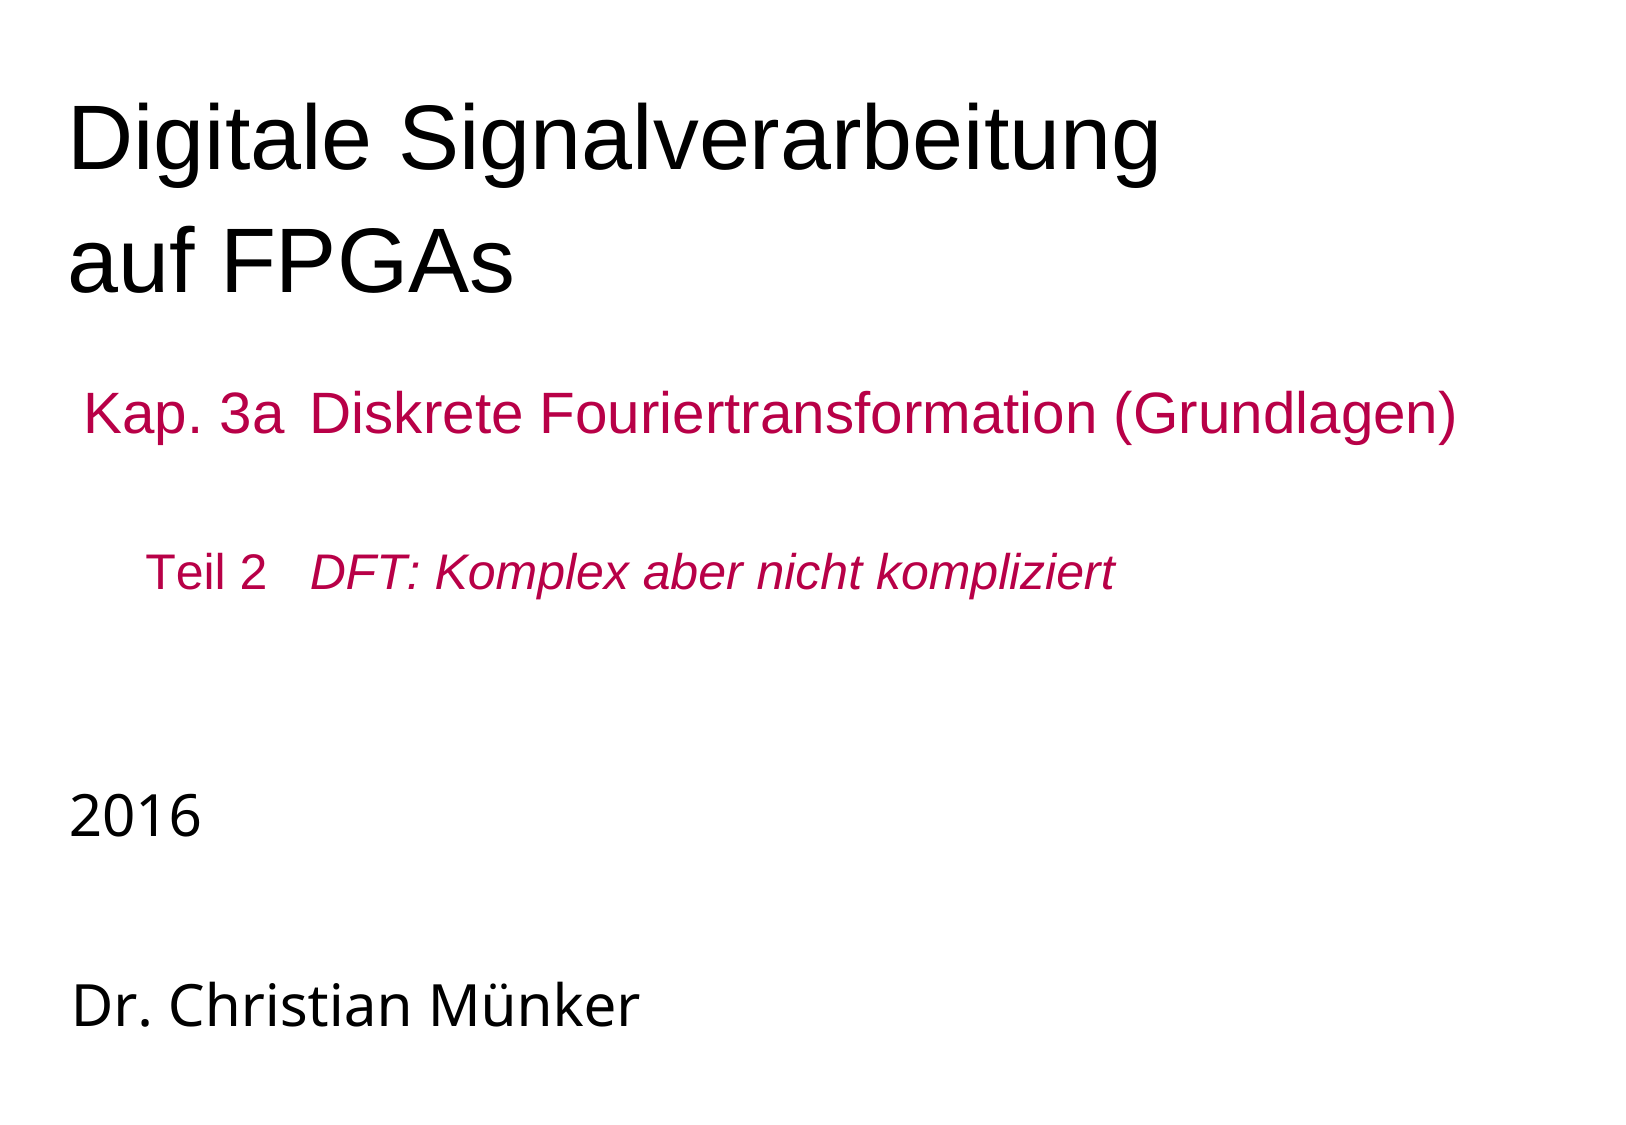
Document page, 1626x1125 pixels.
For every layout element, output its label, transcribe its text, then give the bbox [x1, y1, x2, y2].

title Digitale Signalverarbeitung auf FPGAs Kap. 3a Diskrete Fouriertransformation (Grundlagen) Teil 2 DFT: Komplex aber nicht kompliziert [67, 35, 1626, 697]
subtitle 2016 Dr. Christian Münker [68, 781, 1532, 1021]
